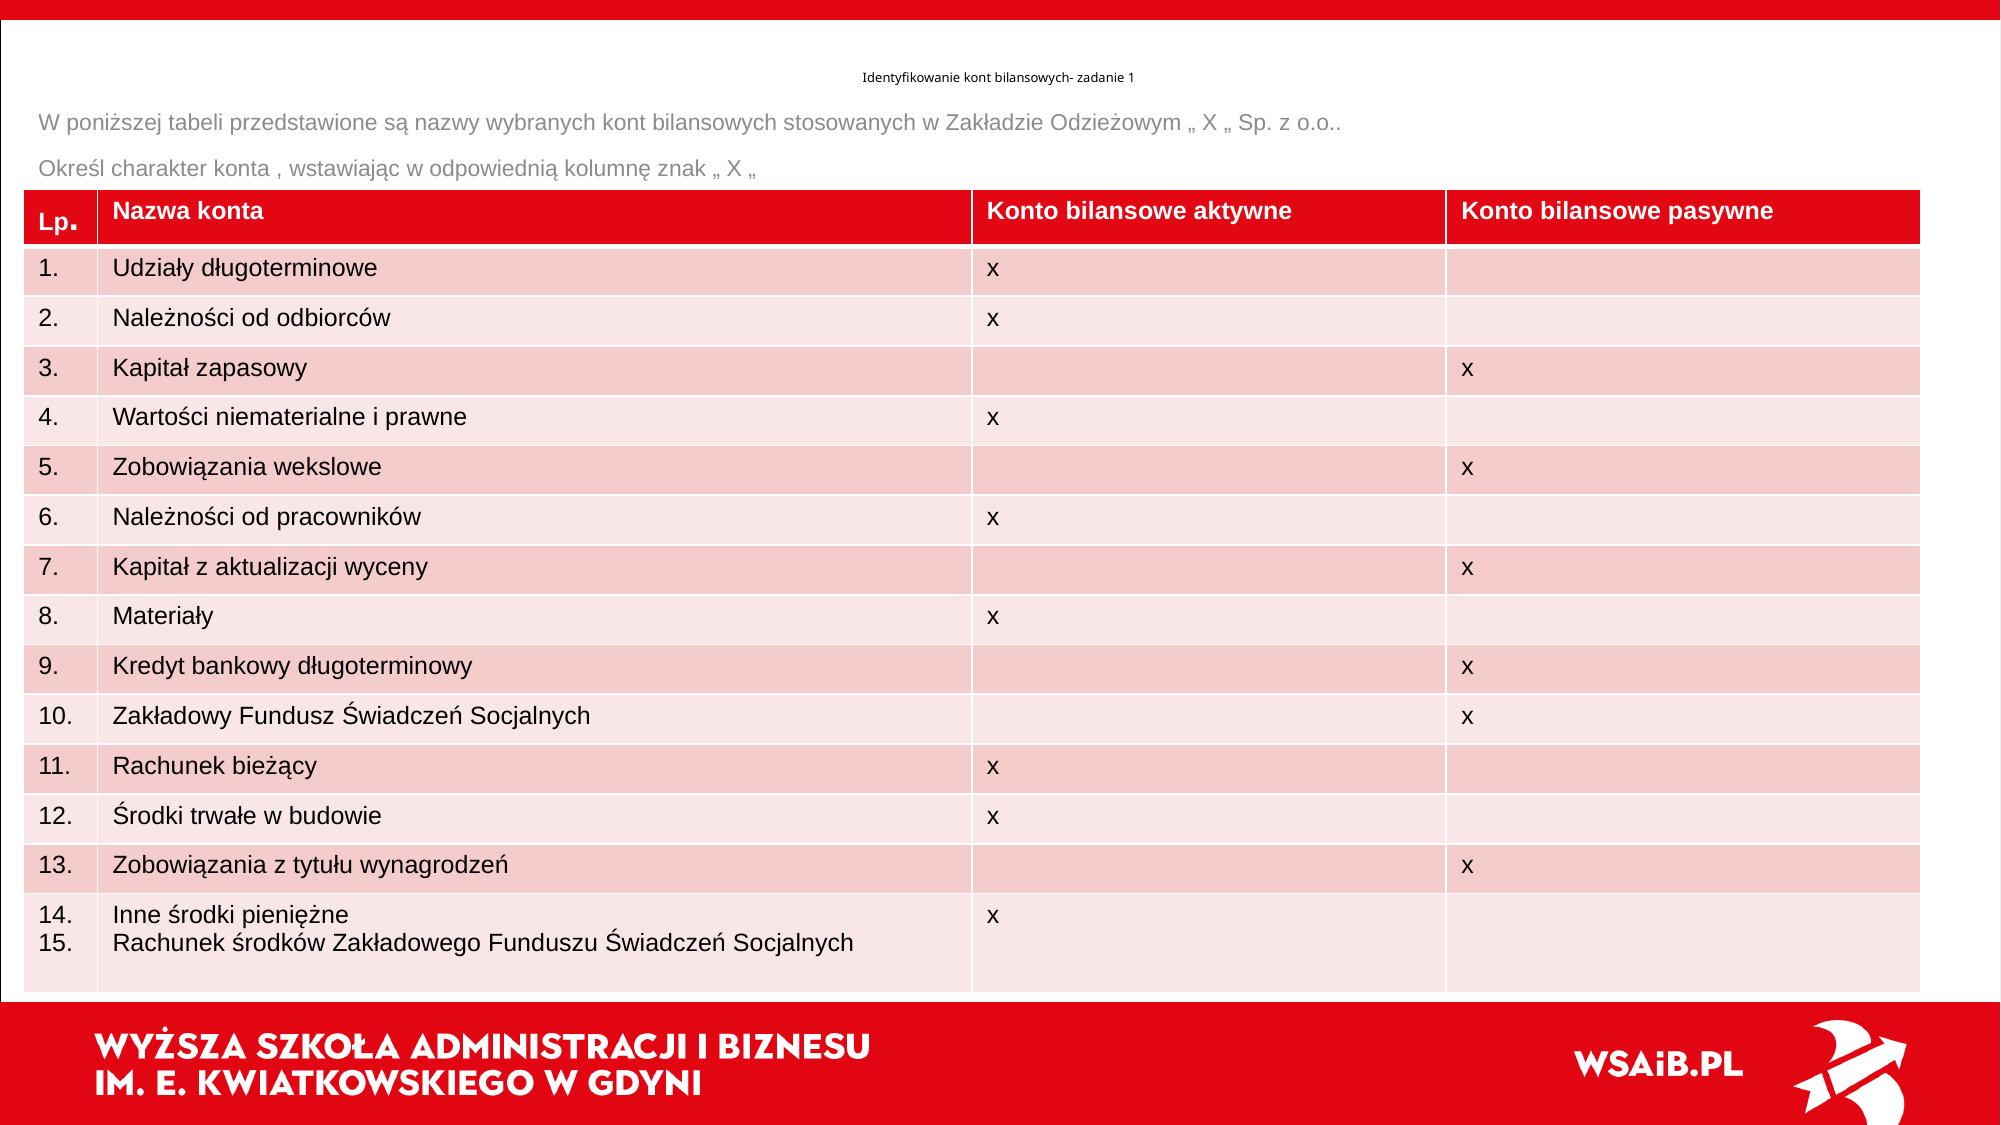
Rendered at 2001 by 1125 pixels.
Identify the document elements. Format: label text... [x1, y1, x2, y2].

table_cell 6. [24, 496, 97, 544]
table_cell x [1447, 546, 1920, 594]
table_cell 10. [24, 695, 97, 743]
table_cell [1447, 596, 1920, 644]
table_cell Materiały [98, 596, 971, 644]
table_cell Zakładowy Fundusz Świadczeń Socjalnych [98, 695, 971, 743]
table_cell [1447, 795, 1920, 843]
table_header Nazwa konta [98, 190, 971, 244]
table_cell [1447, 894, 1920, 992]
table_cell 11. [24, 745, 97, 793]
table_cell 7. [24, 546, 97, 594]
table_header Konto bilansowe aktywne [973, 190, 1445, 244]
table_cell [1447, 397, 1920, 445]
table_cell Wartości niematerialne i prawne [98, 397, 971, 445]
table_cell Rachunek bieżący [98, 745, 971, 793]
table_cell x [1447, 695, 1920, 743]
table_cell [973, 845, 1445, 893]
table_cell Kapitał z aktualizacji wyceny [98, 546, 971, 594]
table_cell x [1447, 645, 1920, 693]
table_cell 2. [24, 297, 97, 345]
table_cell x [973, 745, 1445, 793]
table_cell [973, 546, 1445, 594]
table_cell Udziały długoterminowe [98, 249, 971, 295]
table_cell Należności od pracowników [98, 496, 971, 544]
table_cell 13. [24, 845, 97, 893]
table_cell 12. [24, 795, 97, 843]
table_cell x [973, 596, 1445, 644]
table_cell x [973, 249, 1445, 295]
table_cell [973, 695, 1445, 743]
table_cell Inne środki pieniężne Rachunek środków Zakładowego Funduszu Świadczeń Socjalnych [98, 894, 971, 992]
table_cell 5. [24, 446, 97, 494]
table_cell [973, 446, 1445, 494]
list W poniższej tabeli przedstawione są nazwy wybranych kont bilansowych stosowanych w Zakładzie Odzieżowym „ X „ Sp. z o.o.. Określ charakter konta , wstawiając w odpowiednią kolumnę znak „ X „ [23, 103, 2000, 917]
table_cell [973, 645, 1445, 693]
table_cell 8. [24, 596, 97, 644]
table_cell Środki trwałe w budowie [98, 795, 971, 843]
table_cell Kredyt bankowy długoterminowy [98, 645, 971, 693]
table_cell [1447, 496, 1920, 544]
table_cell x [1447, 845, 1920, 893]
table_cell [1447, 745, 1920, 793]
table_cell x [1447, 446, 1920, 494]
table_cell 14. 15. [24, 894, 97, 992]
table_cell [1447, 297, 1920, 345]
table_header Konto bilansowe pasywne [1447, 190, 1920, 244]
table_cell x [973, 795, 1445, 843]
table_cell 9. [24, 645, 97, 693]
table_header Lp. [24, 190, 97, 244]
table_cell 1. [24, 249, 97, 295]
table_cell Kapitał zapasowy [98, 347, 971, 395]
table_cell x [1447, 347, 1920, 395]
table_cell x [973, 496, 1445, 544]
title Identyfikowanie kont bilansowych- zadanie 1 [136, 64, 1862, 94]
table_cell [973, 347, 1445, 395]
table_cell Zobowiązania wekslowe [98, 446, 971, 494]
table_cell x [973, 894, 1445, 992]
table_cell Należności od odbiorców [98, 297, 971, 345]
table_cell [1447, 249, 1920, 295]
picture [0, 0, 2001, 1125]
table_cell 4. [24, 397, 97, 445]
table_cell Zobowiązania z tytułu wynagrodzeń [98, 845, 971, 893]
table_cell x [973, 297, 1445, 345]
table_cell 3. [24, 347, 97, 395]
table_cell x [973, 397, 1445, 445]
